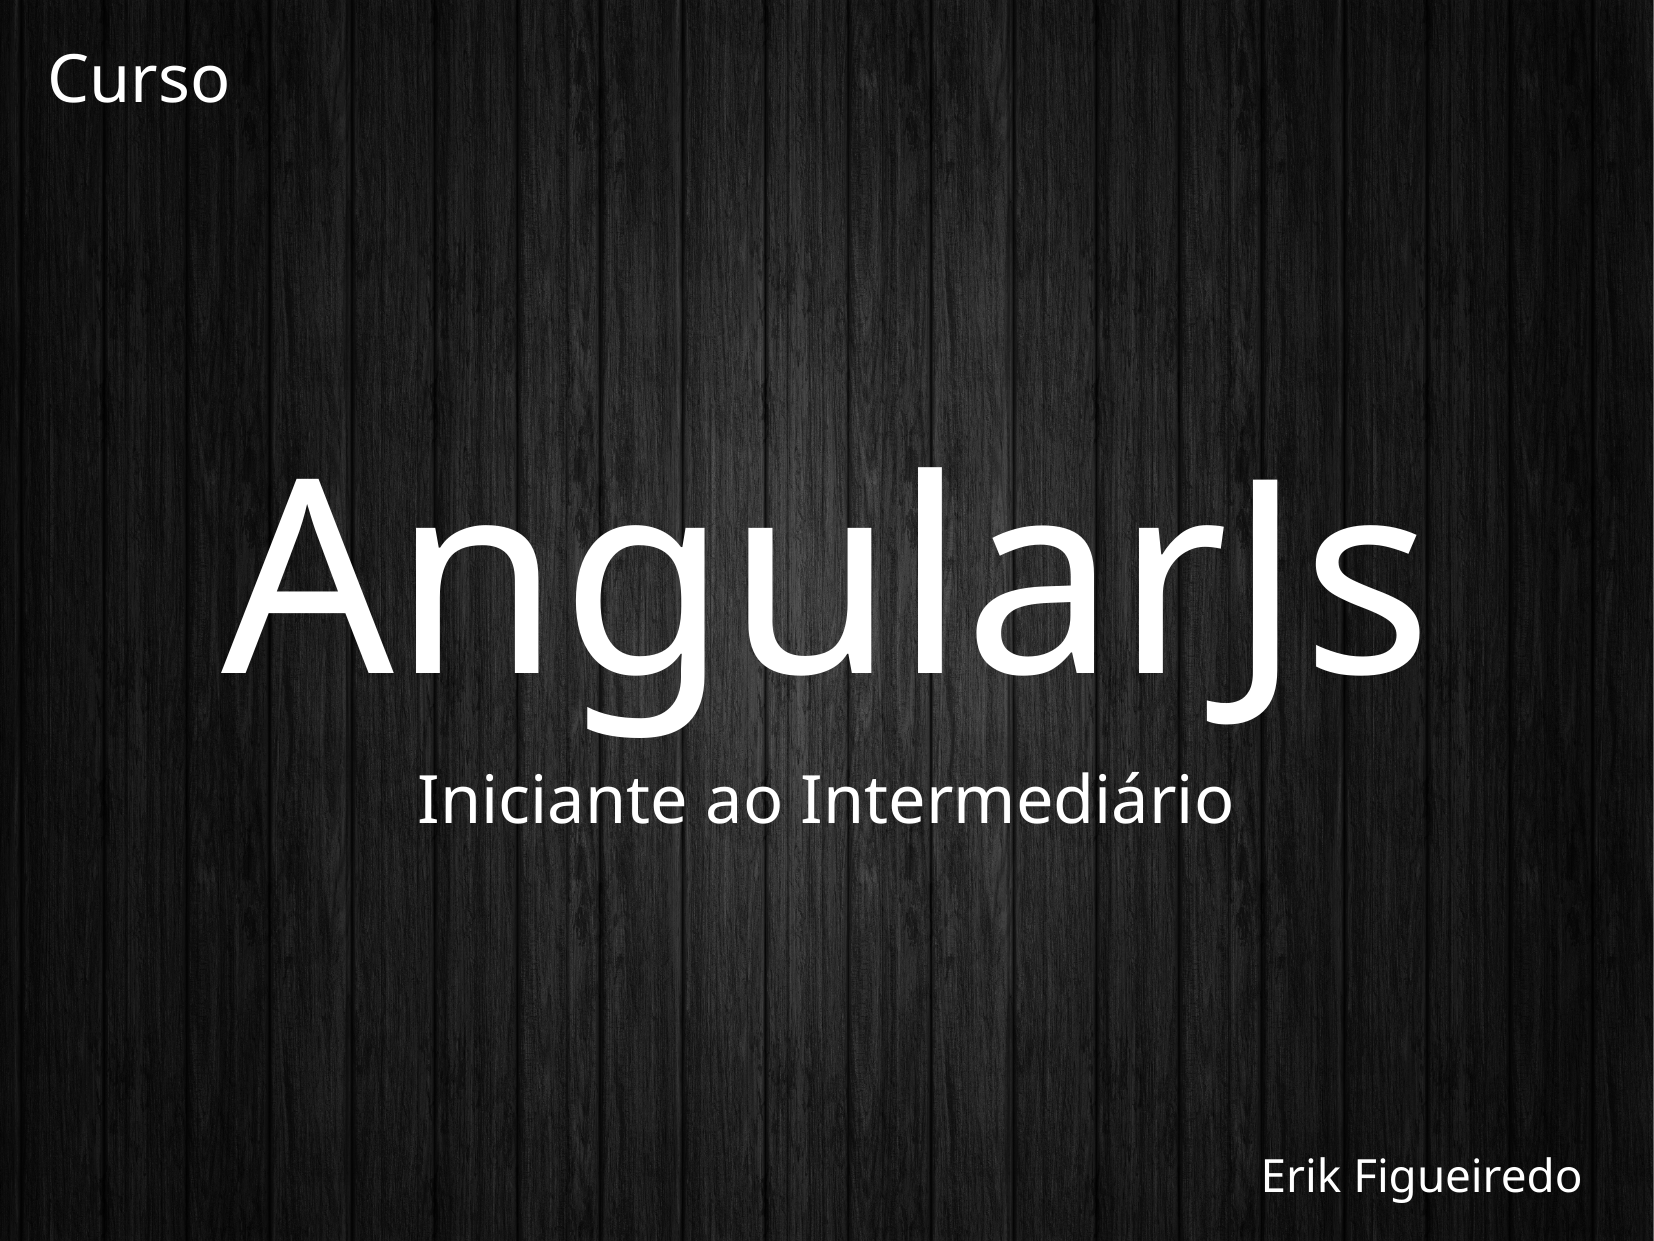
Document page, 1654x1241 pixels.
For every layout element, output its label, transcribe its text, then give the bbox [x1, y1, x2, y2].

subtitle AngularJs Iniciante ao Intermediário [82, 118, 1571, 1109]
text_box Erik Figueiredo [767, 1133, 1595, 1217]
picture [0, 0, 1654, 1241]
text_box Curso [47, 35, 1087, 119]
